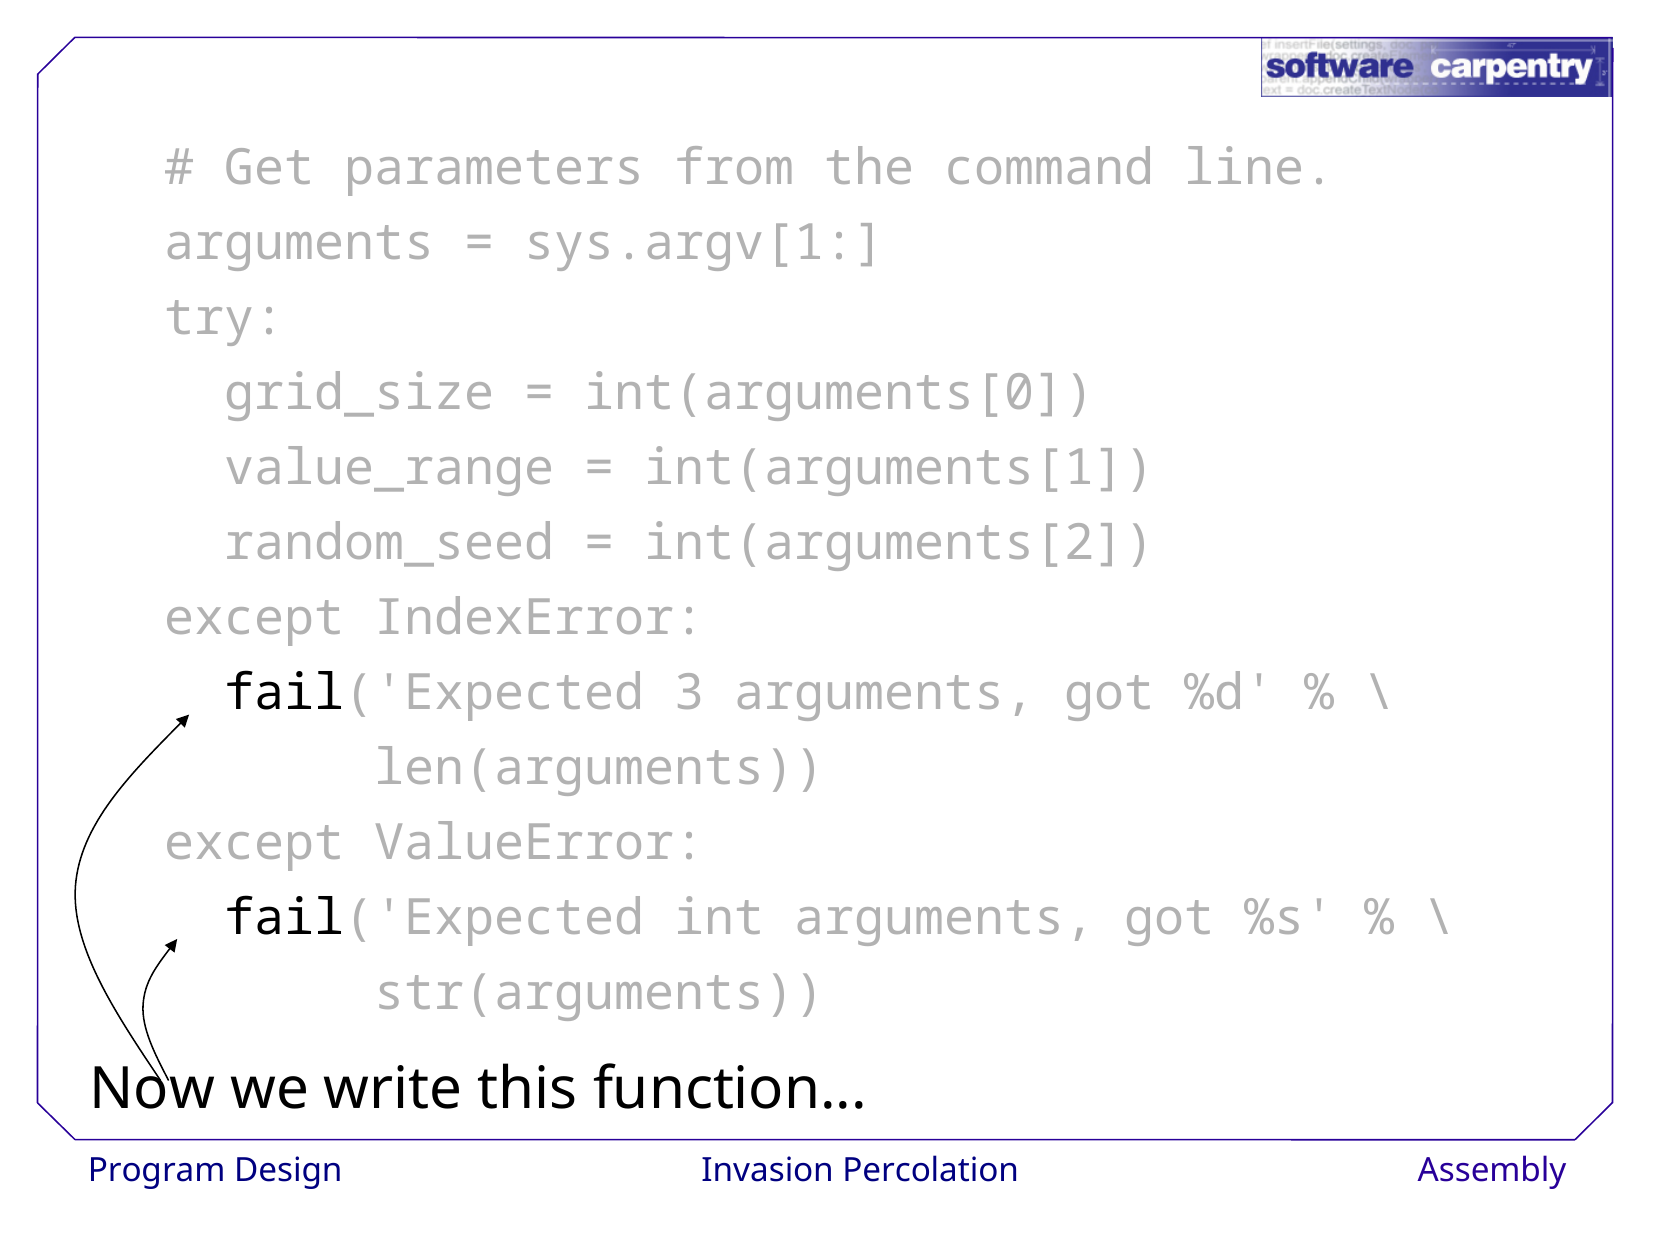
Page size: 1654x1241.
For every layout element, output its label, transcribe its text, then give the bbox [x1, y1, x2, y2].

text_box Now we write this function... [75, 1007, 1032, 1128]
text_box # Get parameters from the command line. arguments = sys.argv[1:] try: grid_size = int(arguments[0]) value_range = int(arguments[1]) random_seed = int(arguments[2]) except IndexError: fail('Expected 3 arguments, got %d' % \ len(arguments)) except ValueError: fail('Expected int arguments, got %s' % \ str(arguments)) [89, 112, 1508, 1055]
picture [1261, 39, 1613, 97]
